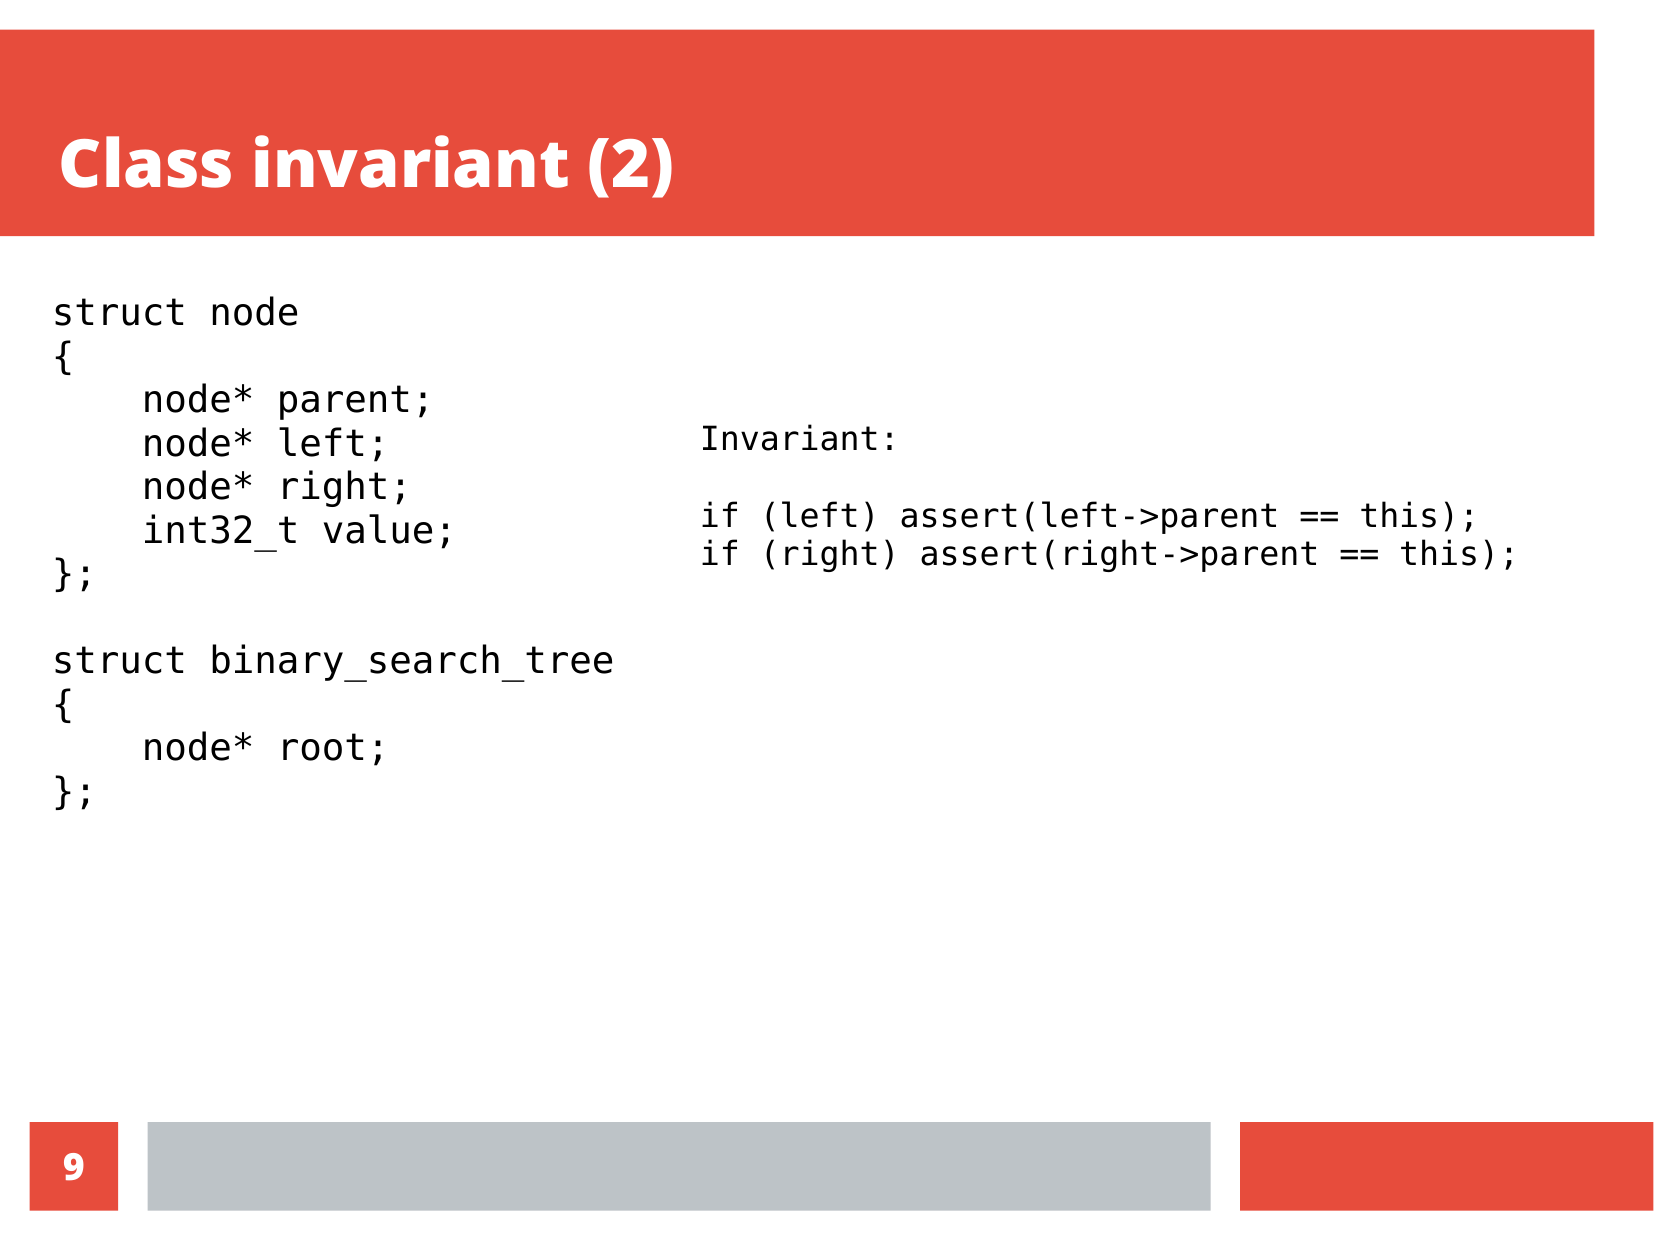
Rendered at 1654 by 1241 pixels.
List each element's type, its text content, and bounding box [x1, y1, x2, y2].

text_box Invariant: if (left) assert(left->parent == this); if (right) assert(right->parent == this); [685, 412, 1642, 863]
text_box struct node { node* parent; node* left; node* right; int32_t value; }; struct binary_search_tree { node* root; }; [37, 283, 674, 969]
title Class invariant (2) [59, 59, 1595, 207]
